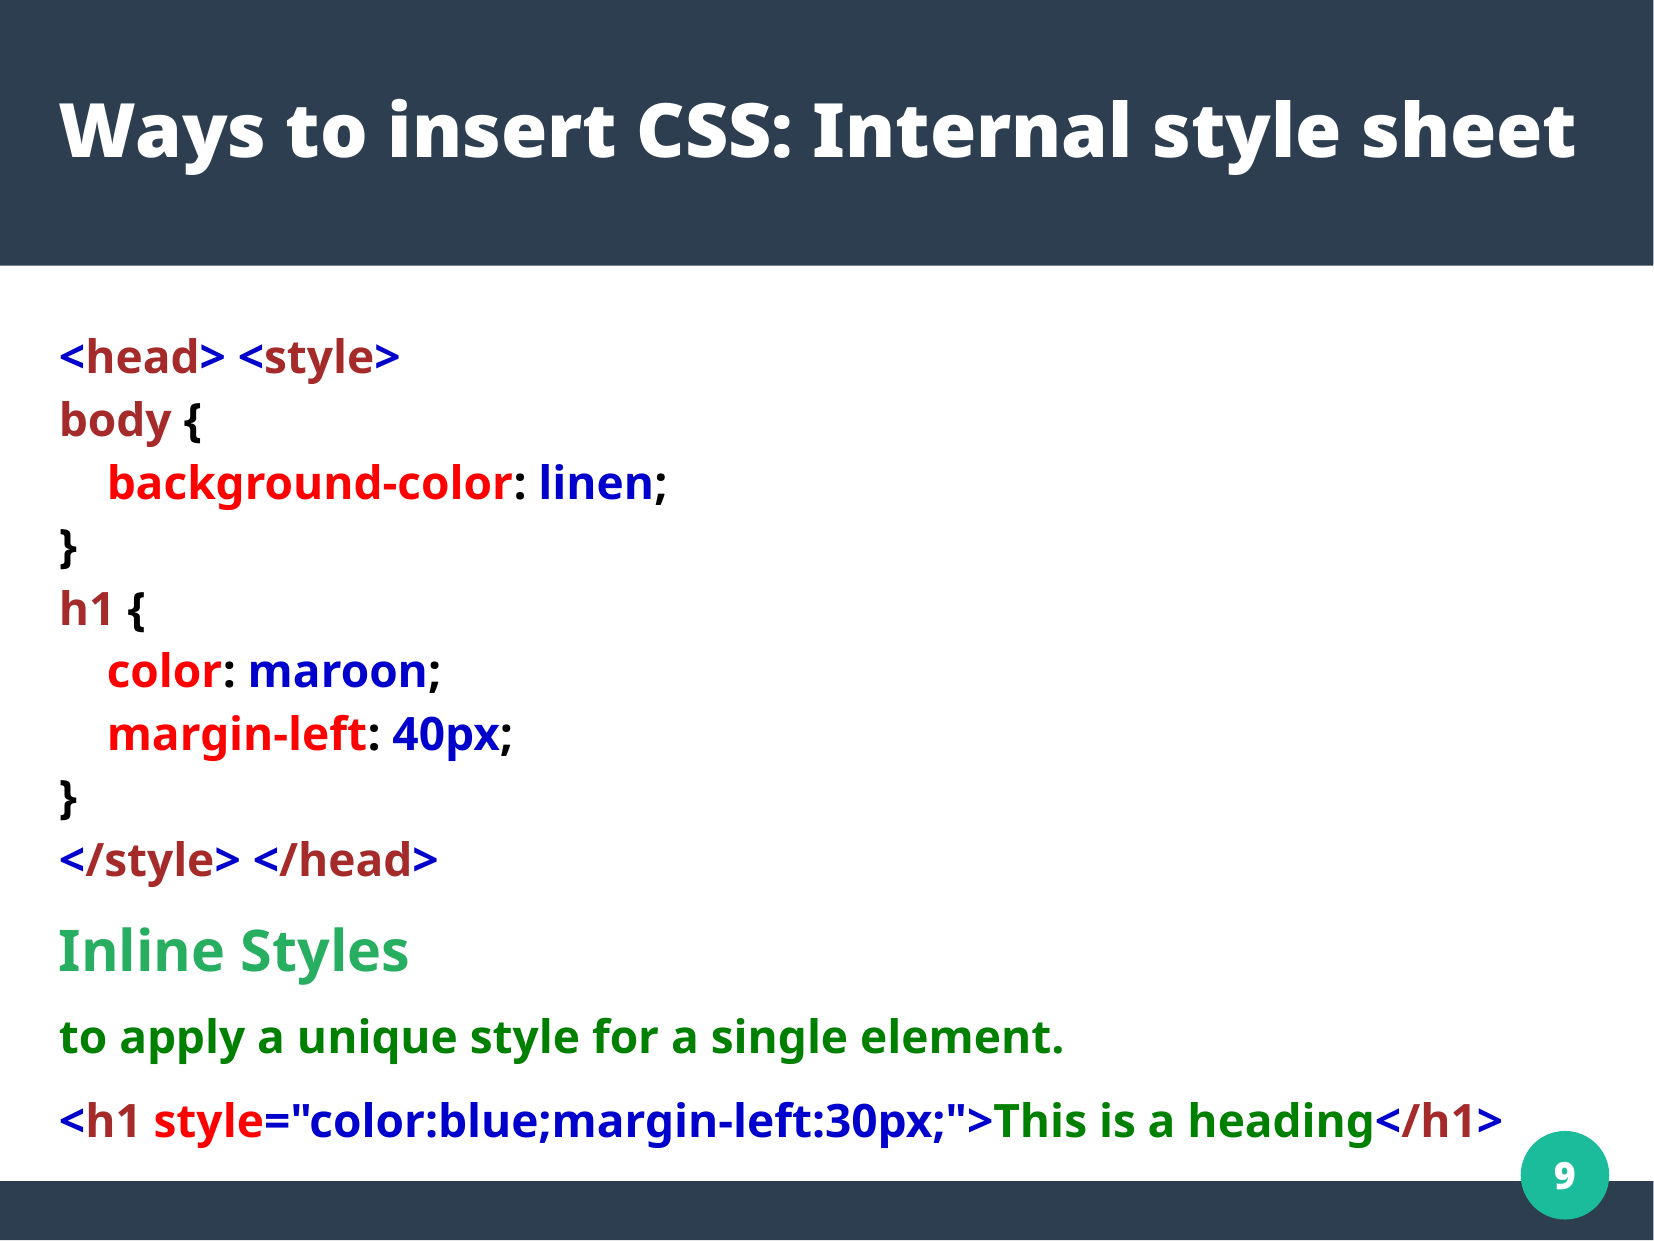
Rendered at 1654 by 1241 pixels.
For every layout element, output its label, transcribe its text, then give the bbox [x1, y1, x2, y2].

list <head> <style> body { background-color: linen; } h1 { color: maroon; margin-left: 40px; } </style> </head> Inline Styles to apply a unique style for a single element. <h1 style="color:blue;margin-left:30px;">This is a heading</h1> [59, 324, 1595, 1152]
title Ways to insert CSS: Internal style sheet [59, 49, 1595, 207]
